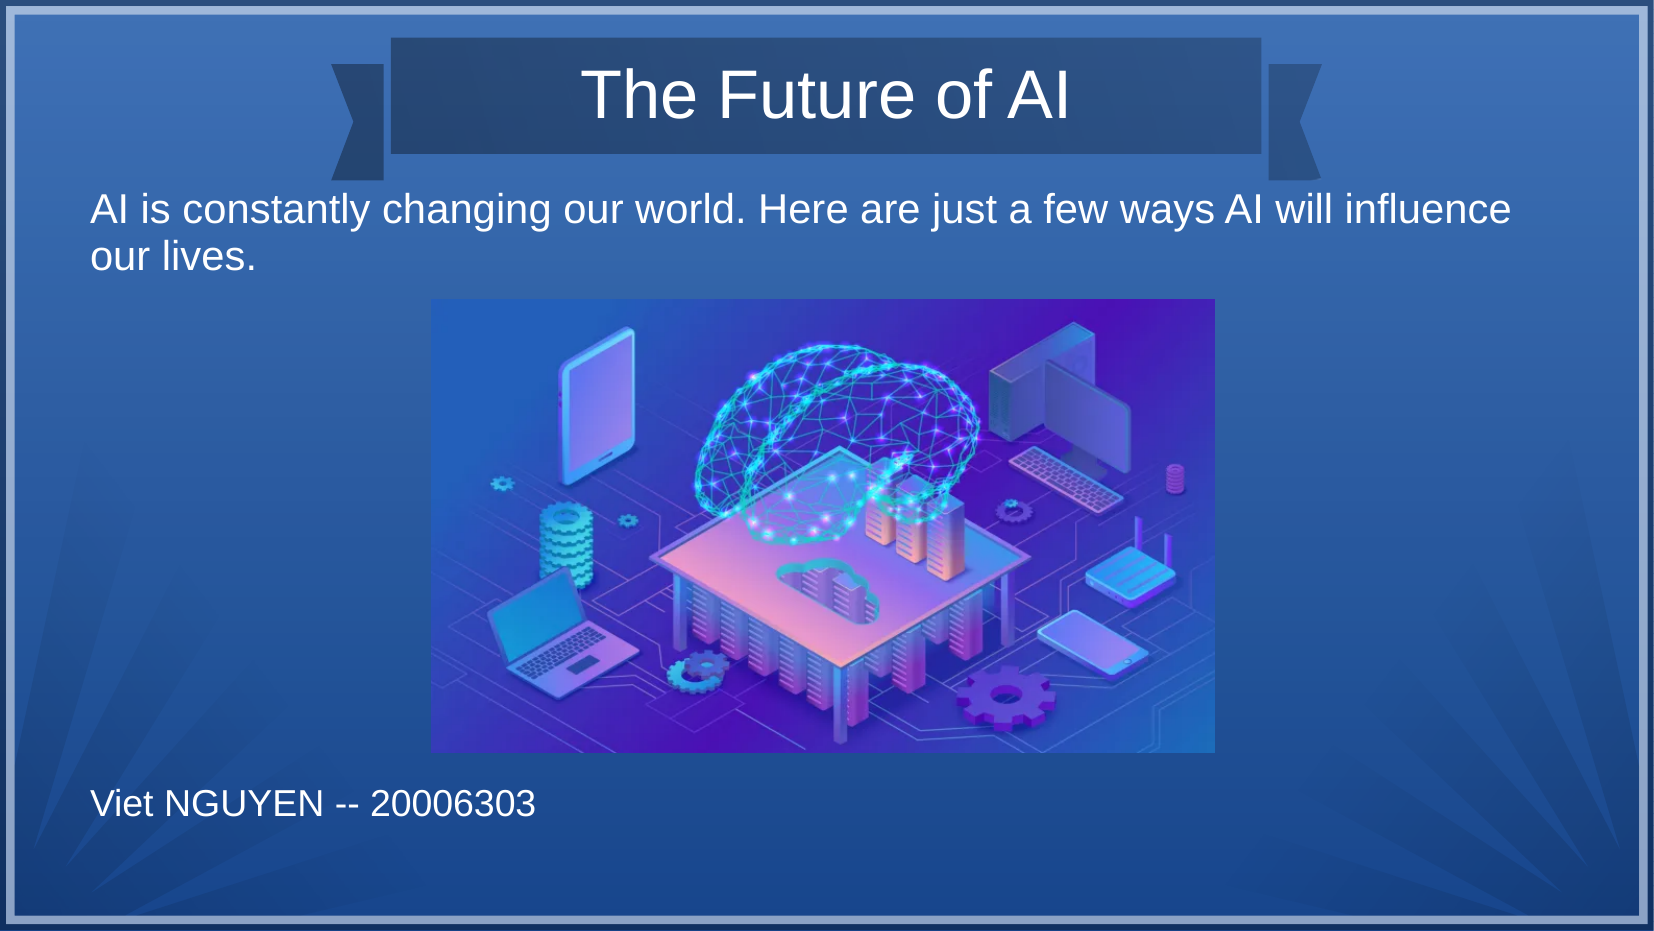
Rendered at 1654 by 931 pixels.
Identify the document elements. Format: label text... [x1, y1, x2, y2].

picture [431, 299, 1215, 754]
title The Future of AI [389, 0, 1264, 186]
subtitle AI is constantly changing our world. Here are just a few ways AI will influence our lives. Viet NGUYEN -- 20006303 [90, 186, 1579, 826]
